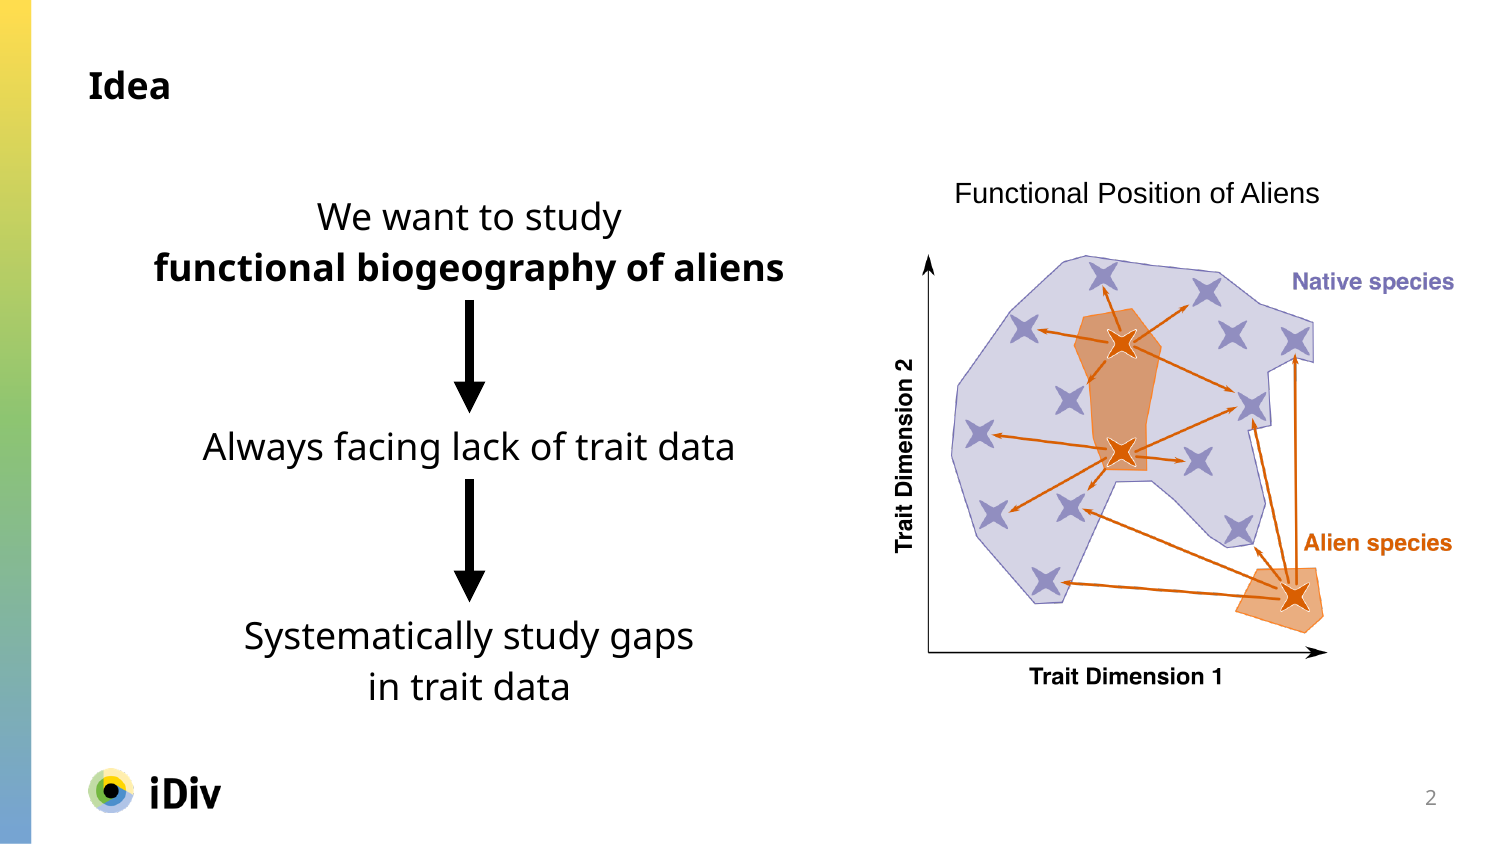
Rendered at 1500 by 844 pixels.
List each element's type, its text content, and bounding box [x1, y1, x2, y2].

text_box Systematically study gaps in trait data [200, 602, 739, 709]
text_box Functional Position of Aliens [924, 159, 1351, 225]
slide_number <numéro> [1240, 767, 1437, 813]
picture [0, 0, 1500, 844]
list Idea [88, 61, 1437, 157]
text_box We want to study functional biogeography of aliens [70, 183, 869, 290]
text_box Always facing lack of trait data [103, 413, 836, 474]
